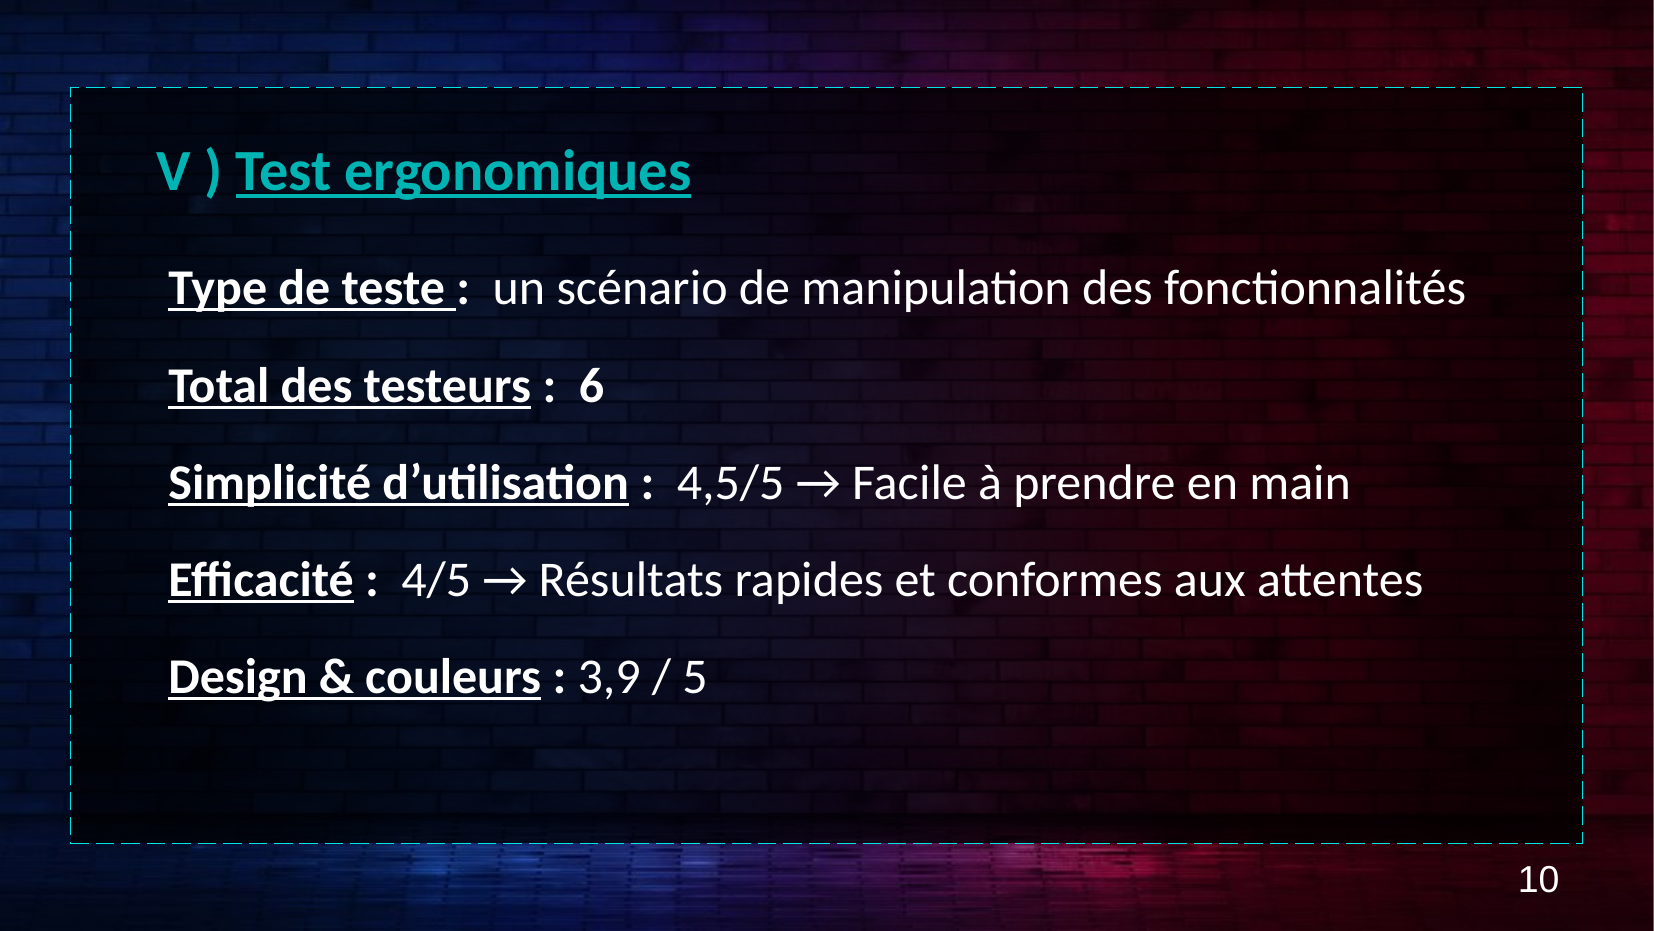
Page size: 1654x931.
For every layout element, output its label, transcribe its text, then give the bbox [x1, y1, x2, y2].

picture [0, 0, 1654, 931]
text_box V ) Test ergonomiques [141, 139, 1063, 330]
text_box [70, 87, 1583, 844]
text_box Type de teste : un scénario de manipulation des fonctionnalités Total des testeurs : 6 Simplicité d’utilisation : 4,5/5 → Facile à prendre en main Efficacité : 4/5 → Résultats rapides et conformes aux attentes Design & couleurs : 3,9 / 5 [153, 259, 1524, 931]
